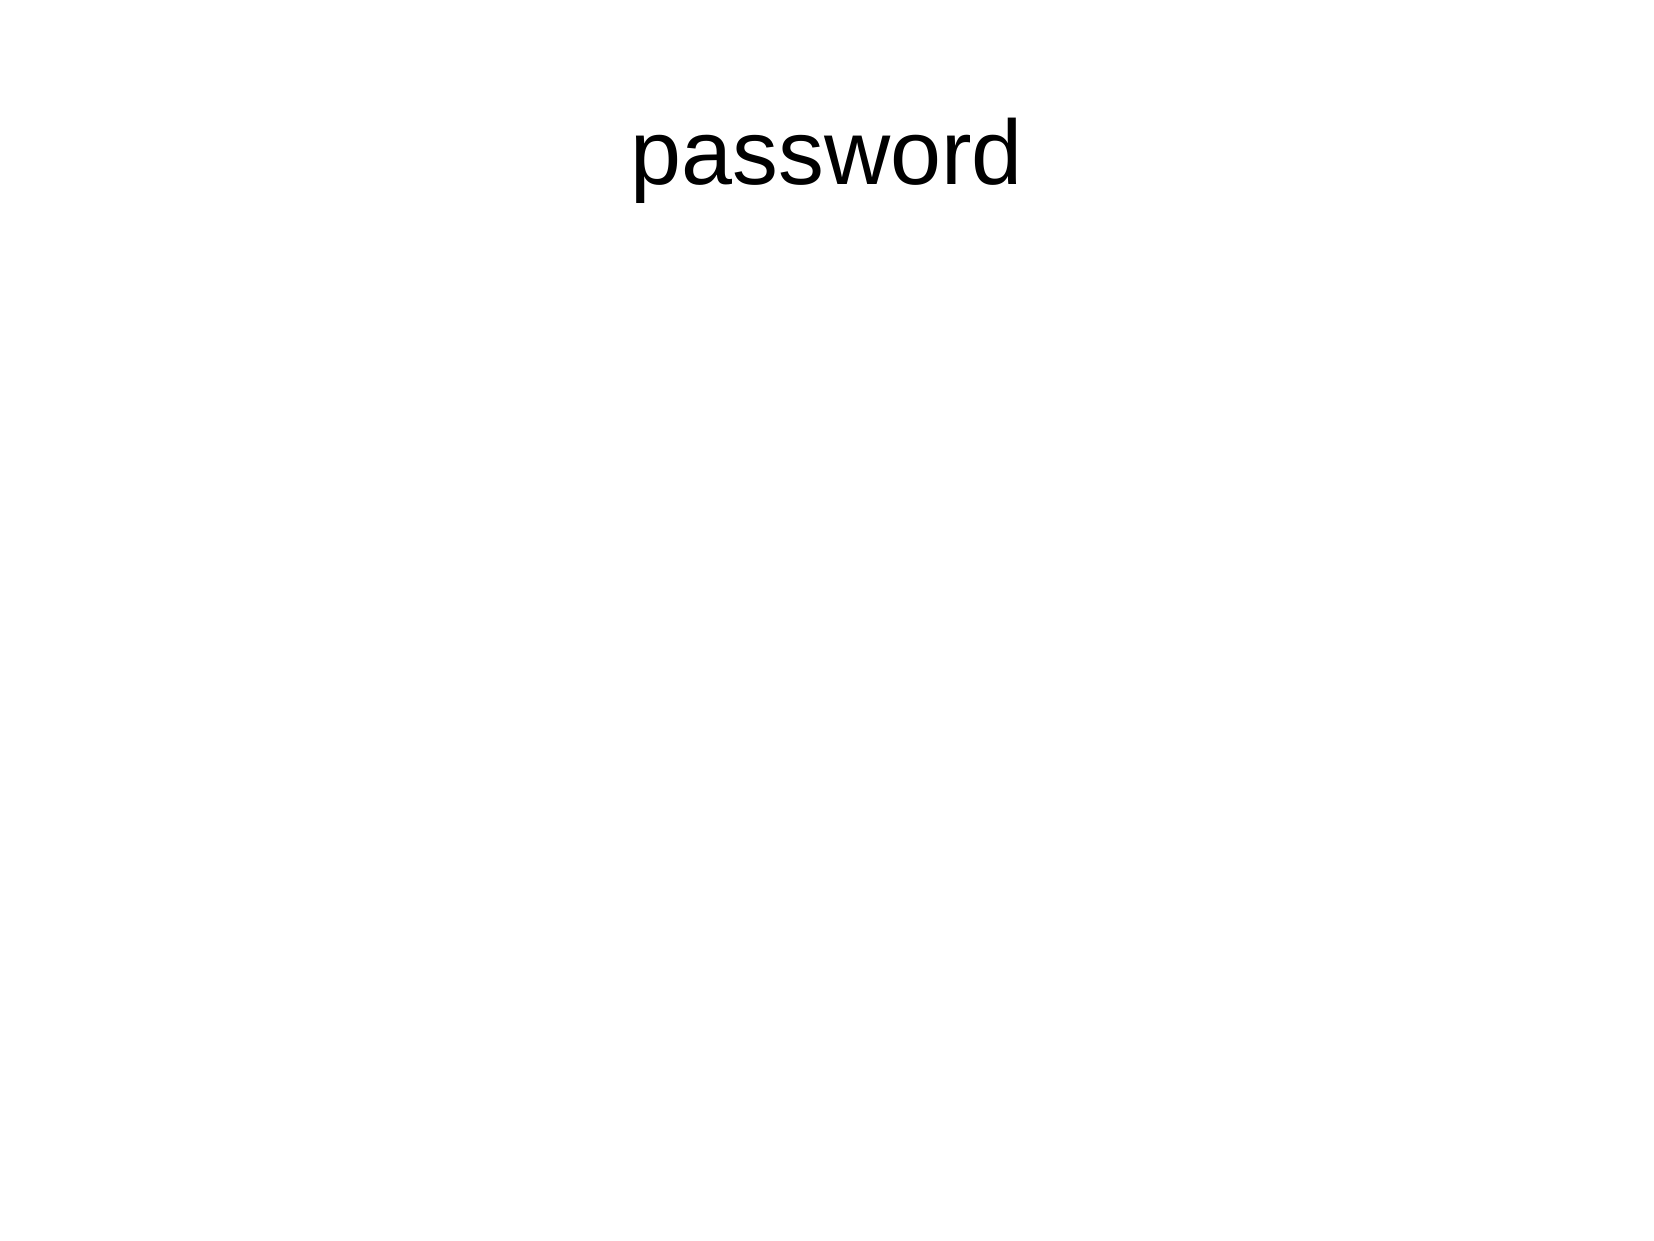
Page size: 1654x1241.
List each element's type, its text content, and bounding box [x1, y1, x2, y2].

title password [82, 49, 1571, 257]
